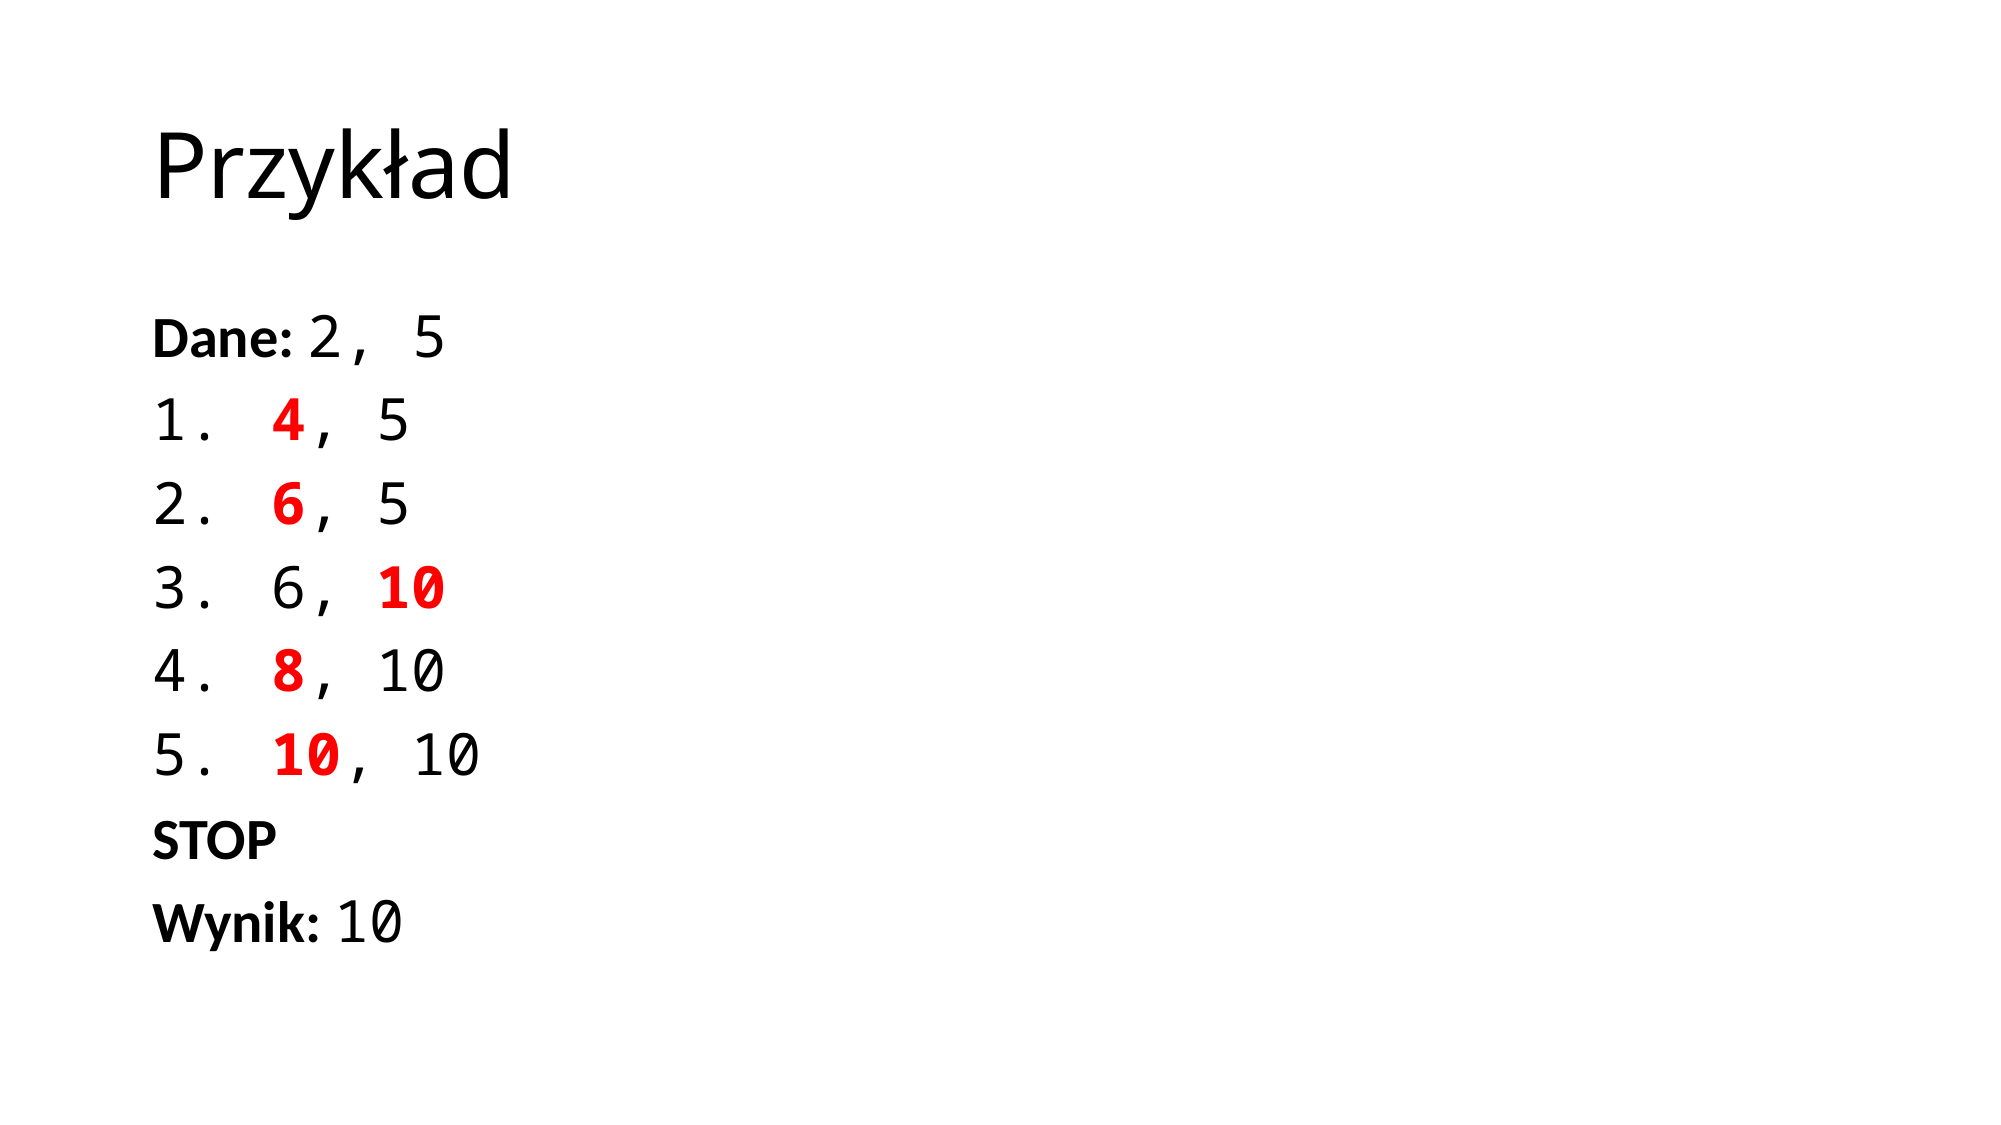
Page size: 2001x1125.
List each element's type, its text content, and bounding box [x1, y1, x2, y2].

title Przykład [137, 59, 1863, 278]
list Dane: 2, 5 4, 5 6, 5 6, 10 8, 10 10, 10 STOP Wynik: 10 [137, 299, 1863, 1014]
